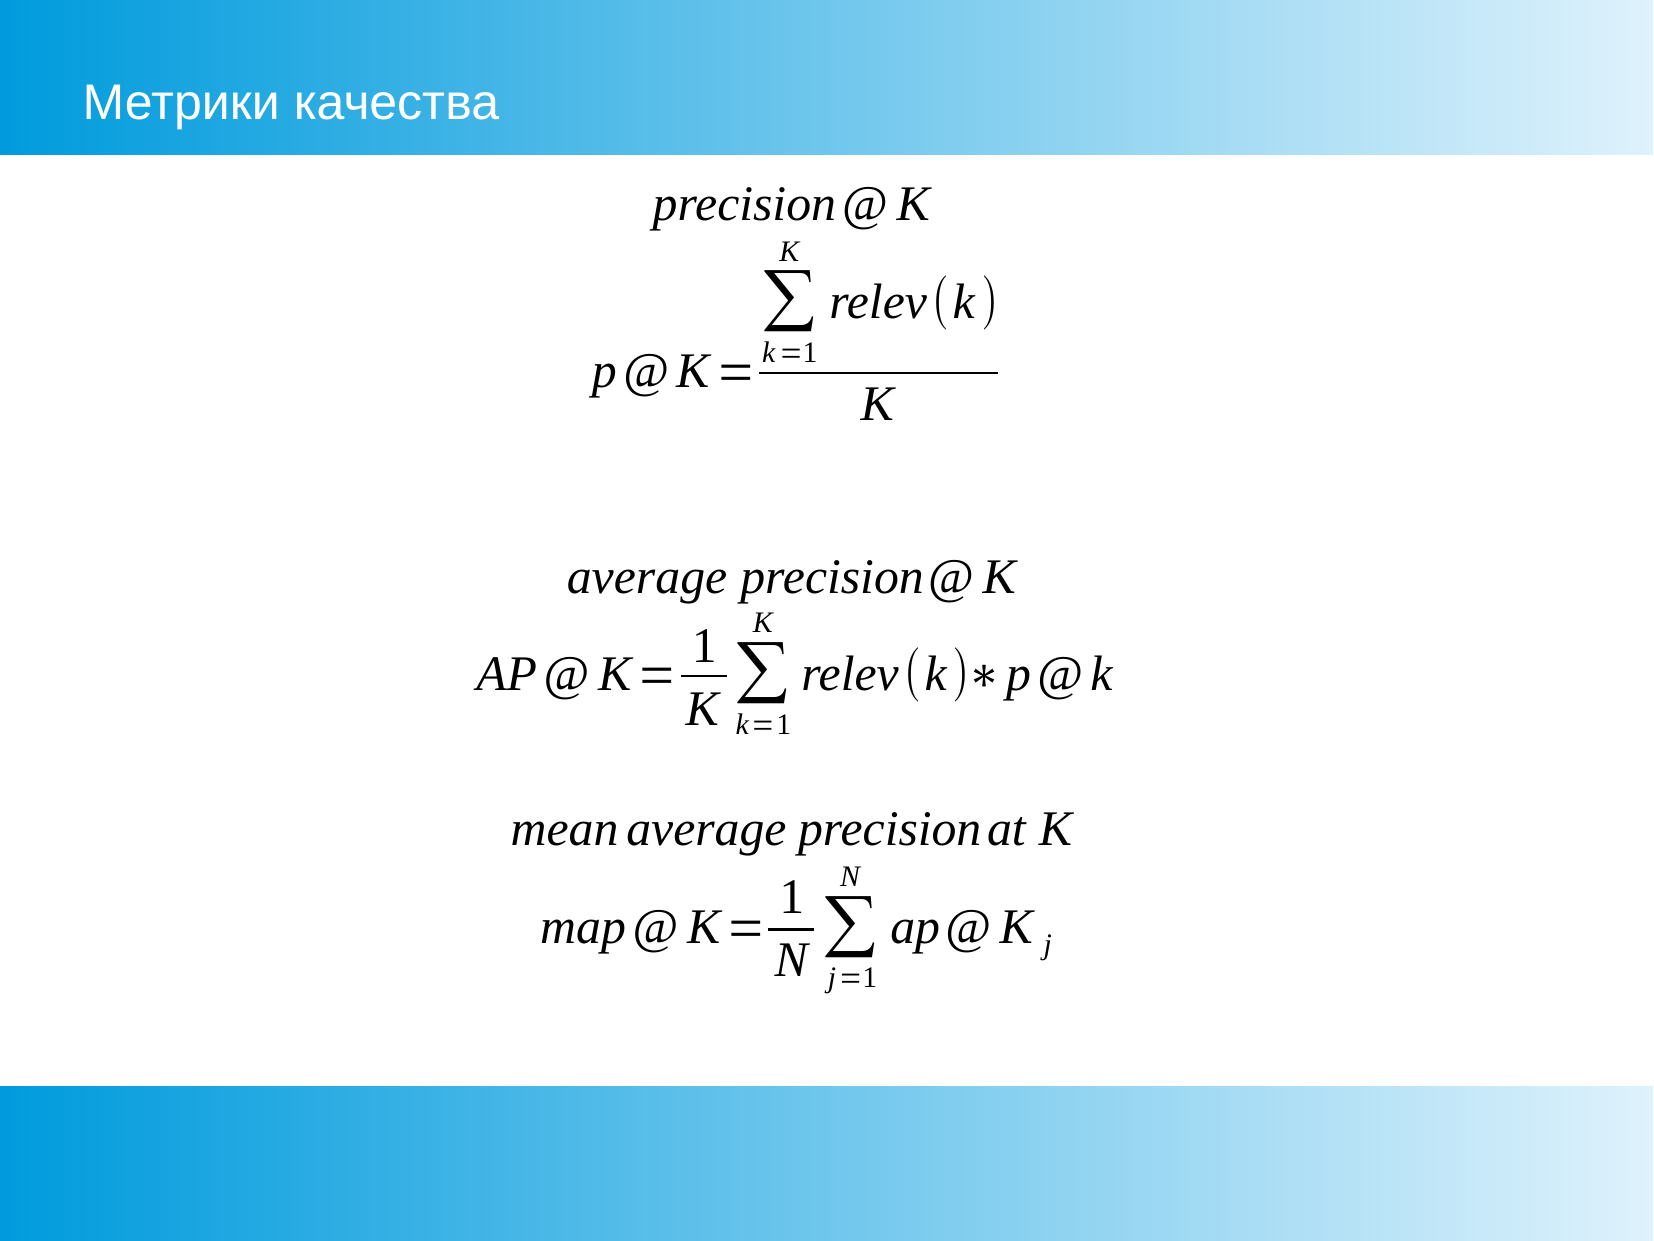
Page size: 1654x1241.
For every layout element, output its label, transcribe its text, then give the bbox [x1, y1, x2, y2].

chart [460, 176, 1127, 1052]
title Метрики качества [82, 49, 1571, 155]
